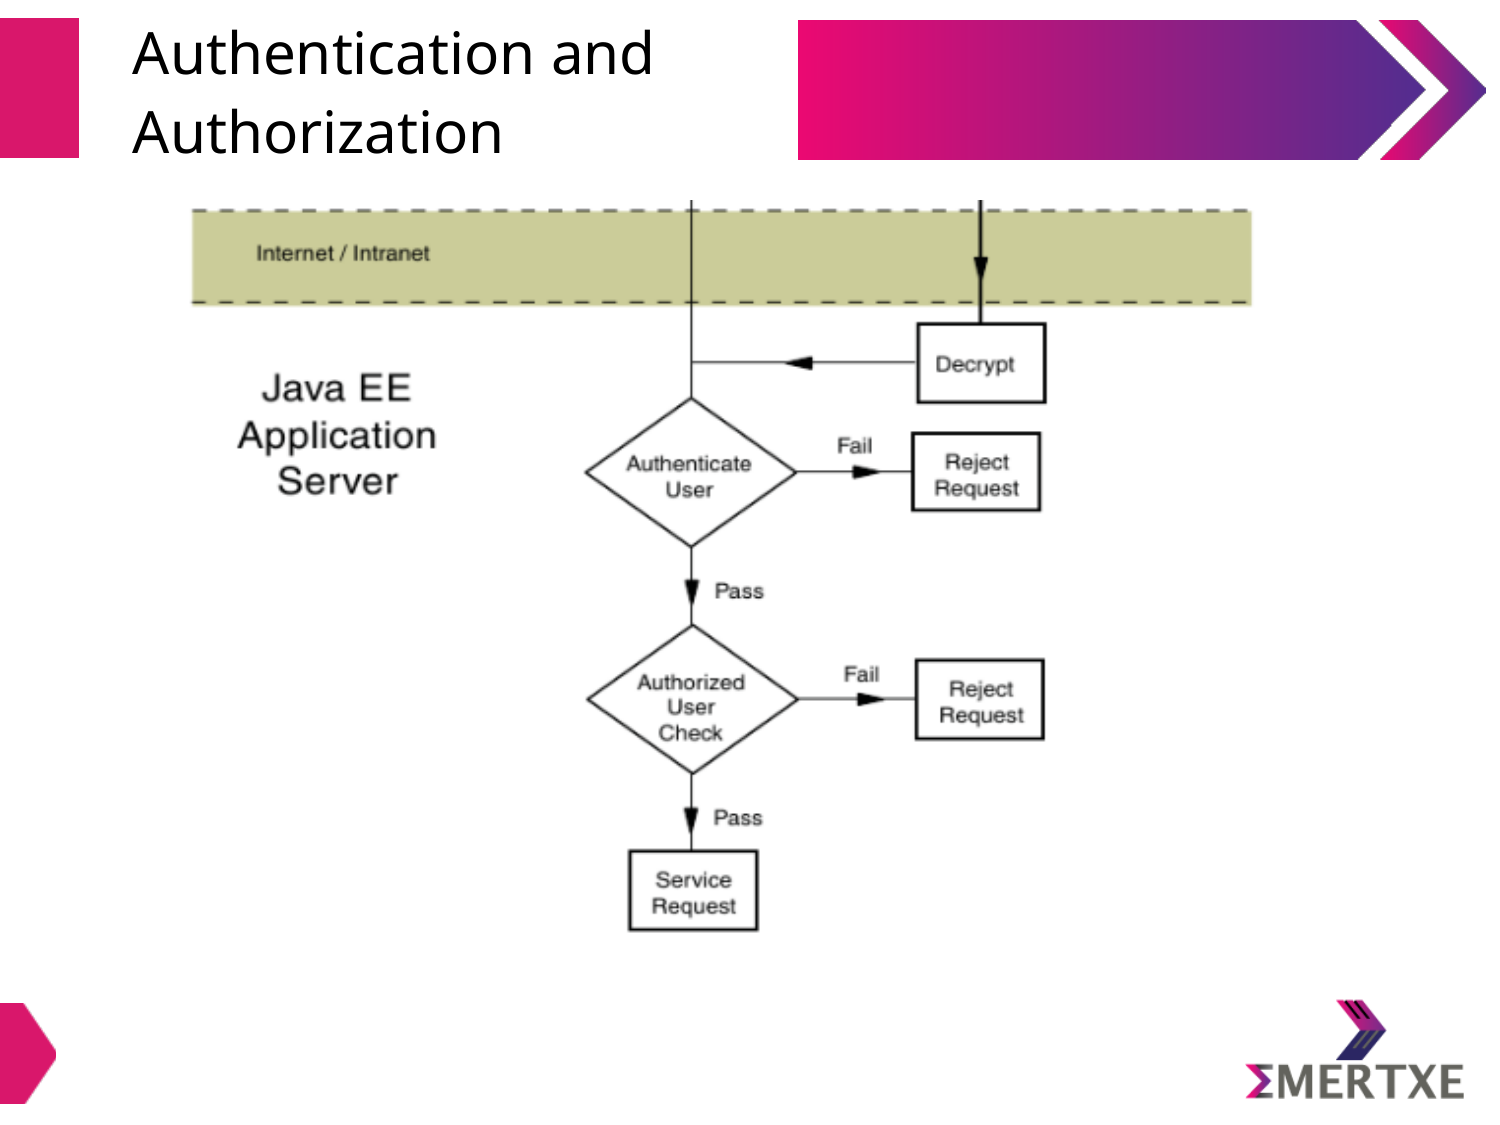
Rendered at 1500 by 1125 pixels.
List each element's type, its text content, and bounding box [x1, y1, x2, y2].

picture [1245, 996, 1465, 1099]
picture [165, 200, 1323, 981]
text_box Authentication and Authorization [118, 5, 756, 156]
picture [798, 20, 1486, 160]
